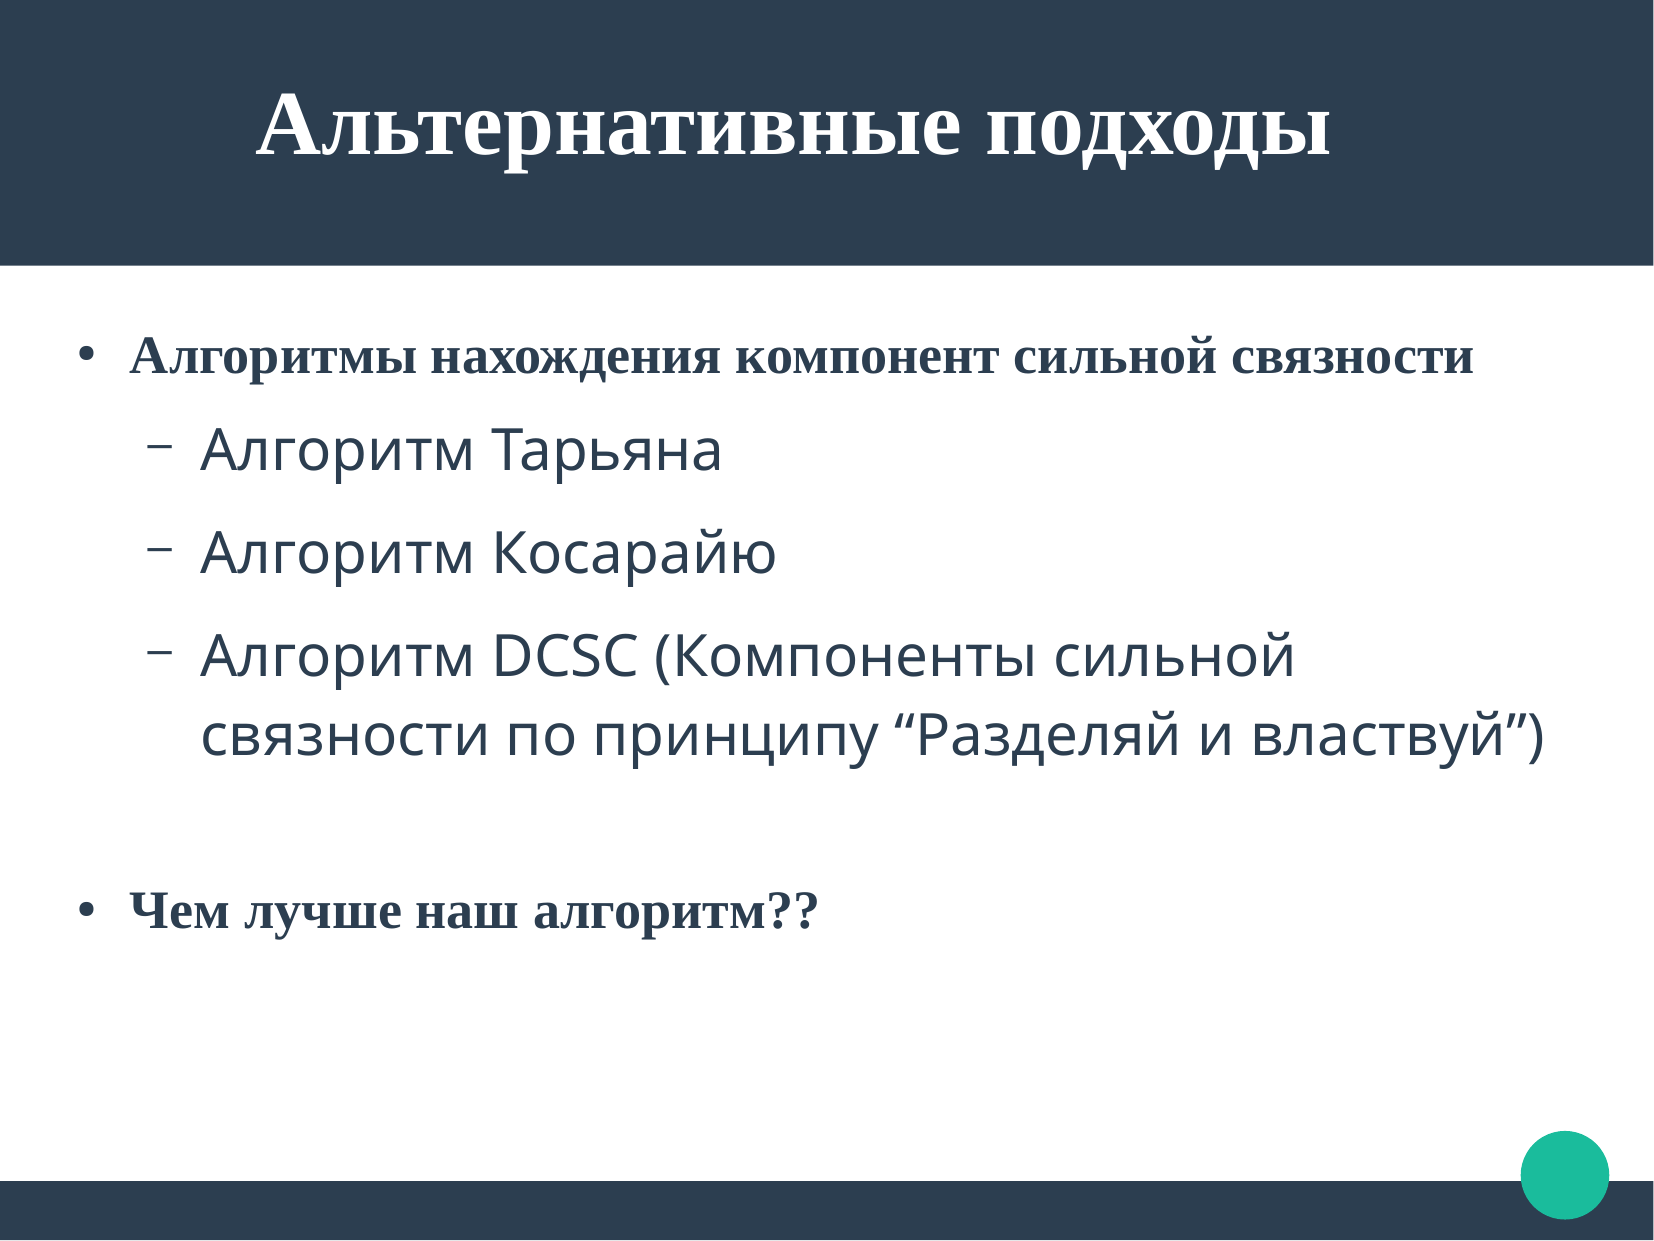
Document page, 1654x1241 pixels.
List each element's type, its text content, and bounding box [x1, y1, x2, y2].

title Альтернативные подходы [255, 45, 1351, 203]
list Алгоритмы нахождения компонент сильной связности Алгоритм Тарьяна Алгоритм Косарайю Алгоритм DCSC (Компоненты сильной связности по принципу “Разделяй и властвуй”) Чем лучше наш алгоритм?? [59, 324, 1595, 1152]
